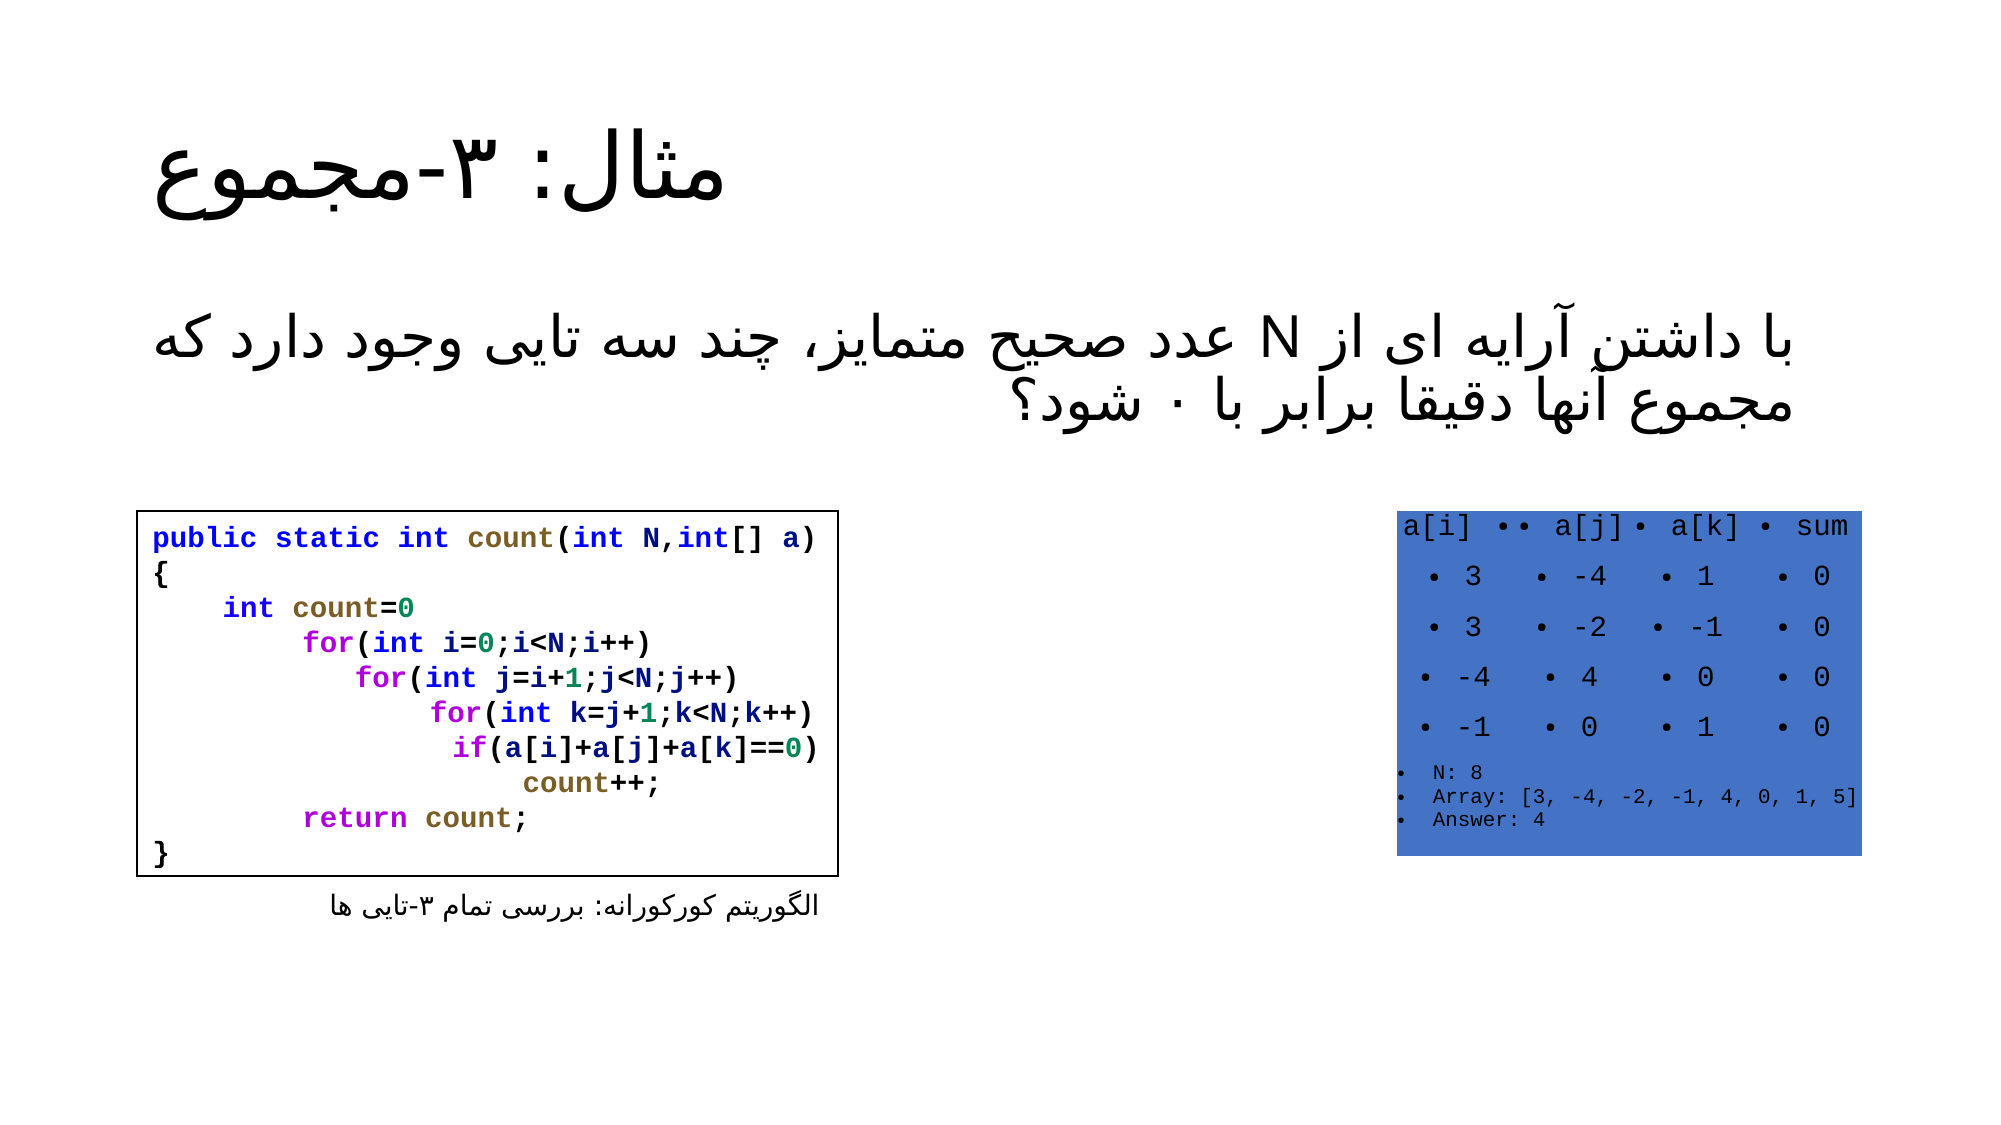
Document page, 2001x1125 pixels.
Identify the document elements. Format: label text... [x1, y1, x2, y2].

table_cell N: 8 Array: [3, -4, -2, -1, 4, 0, 1, 5] Answer: 4 [1397, 763, 1862, 856]
table_header a[j] [1514, 511, 1630, 562]
table_cell 0 [1746, 662, 1862, 712]
table_cell 3 [1397, 562, 1514, 612]
title مثال: ۳-مجموع [137, 59, 1863, 278]
list با داشتن آرايه ای از N عدد صحیح متمایز، چند سه تایی وجود دارد که مجموع آنها دقیقا برابر با ۰ شود؟ [137, 299, 1863, 1014]
table_cell 0 [1514, 712, 1630, 763]
table_cell 0 [1630, 662, 1746, 712]
table_header a[k] [1630, 511, 1746, 562]
table_cell -1 [1397, 712, 1514, 763]
table_cell -1 [1630, 612, 1746, 662]
text_box public static int count(int N,int[] a) { int count=0 for(int i=0;i<N;i++) for(int j=i+1;j<N;j++) for(int k=j+1;k<N;k++) if(a[i]+a[j]+a[k]==0) count++; return count; } [137, 511, 838, 876]
table_cell 0 [1746, 562, 1862, 612]
table_cell 0 [1746, 612, 1862, 662]
table_cell -4 [1514, 562, 1630, 612]
table_cell 1 [1630, 562, 1746, 612]
table_cell 4 [1514, 662, 1630, 712]
table_cell -4 [1397, 662, 1514, 712]
text_box الگوریتم کورکورانه: بررسی تمام ۳-تایی ها [314, 879, 662, 930]
table_cell -2 [1514, 612, 1630, 662]
table_header a[i] [1397, 511, 1514, 562]
table_cell 3 [1397, 612, 1514, 662]
table_cell 1 [1630, 712, 1746, 763]
table_header sum [1746, 511, 1862, 562]
table_cell 0 [1746, 712, 1862, 763]
